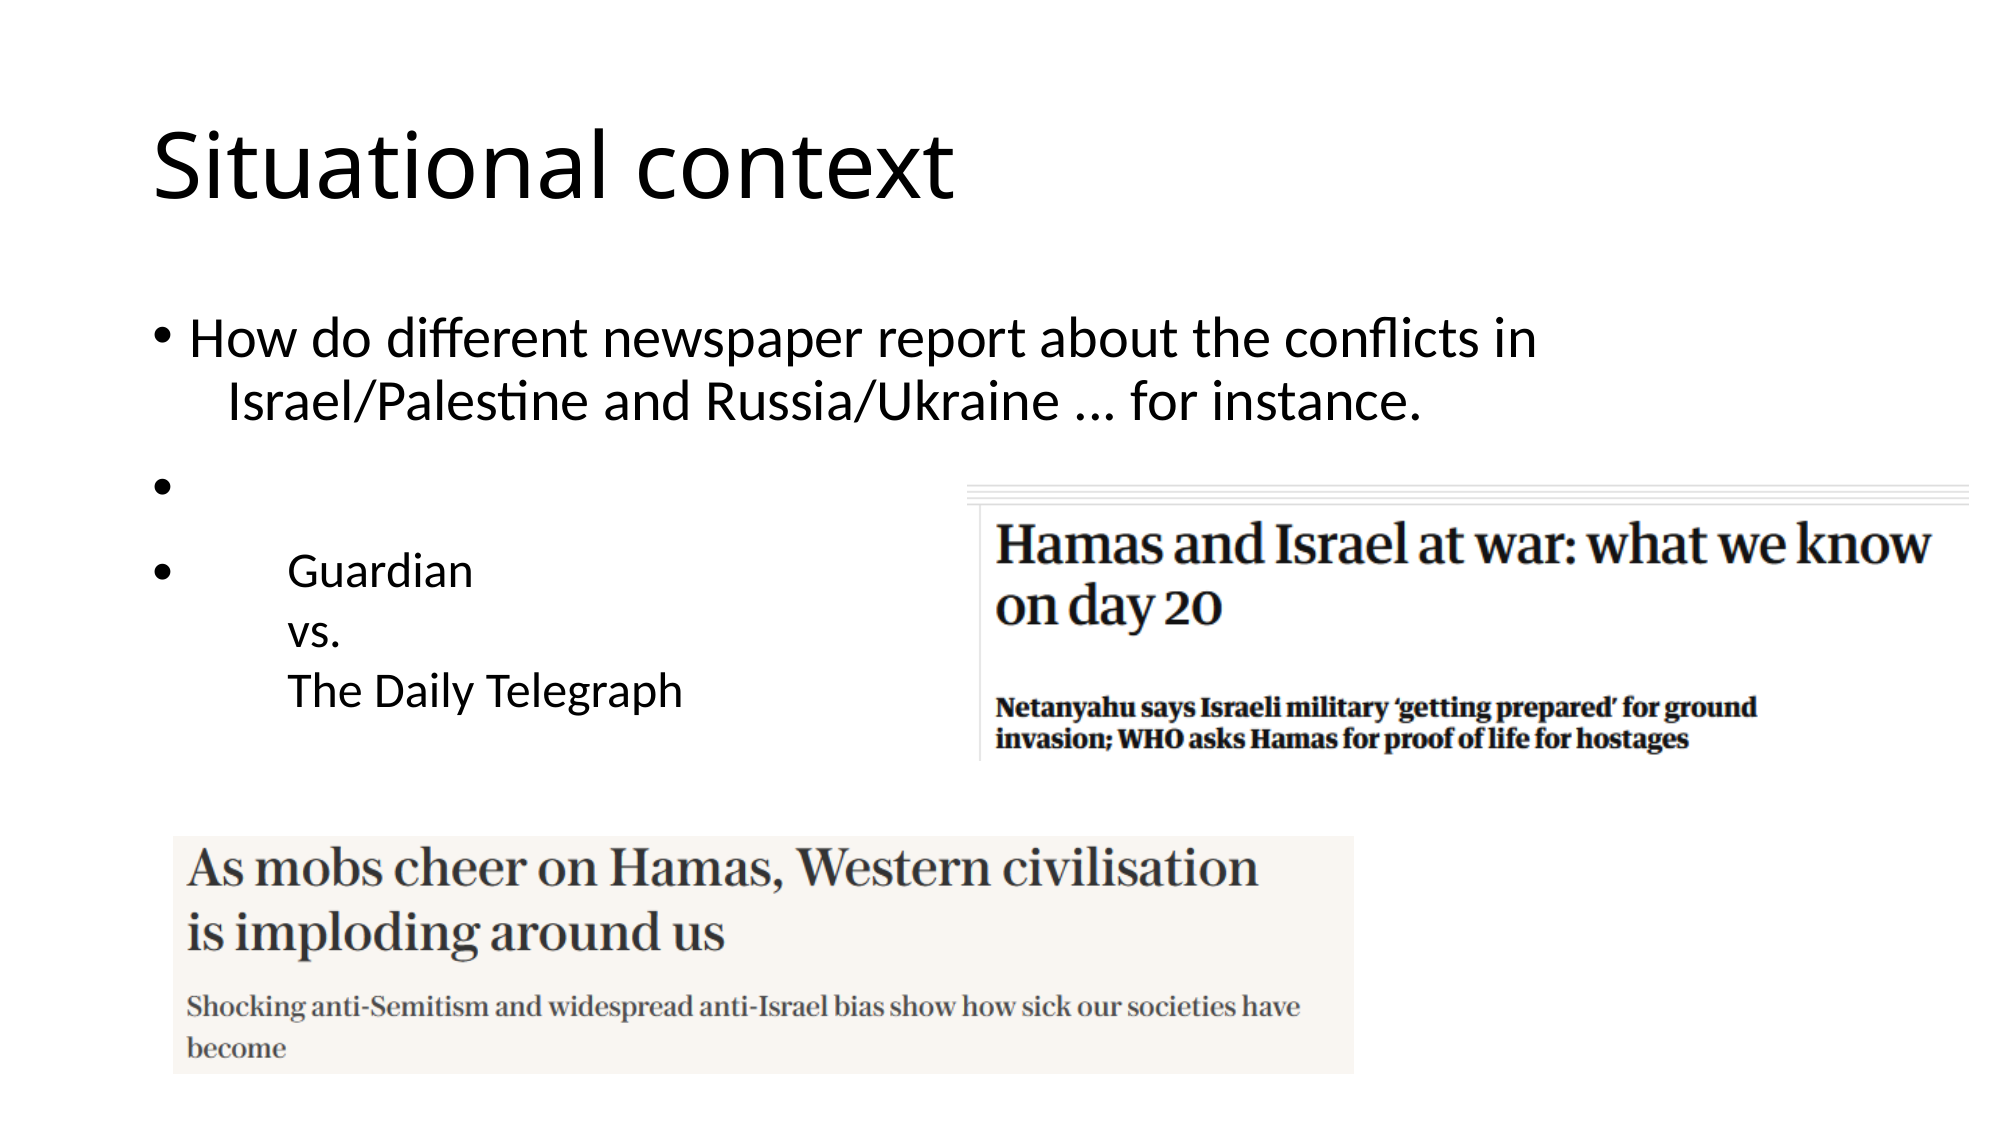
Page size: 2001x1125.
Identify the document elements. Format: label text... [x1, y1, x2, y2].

list How do different newspaper report about the conflicts in Israel/Palestine and Russia/Ukraine ... for instance. [137, 299, 1886, 472]
title Situational context [137, 59, 1863, 278]
picture [173, 836, 1354, 1074]
picture [967, 471, 1969, 761]
text_box Guardian vs. The Daily Telegraph [272, 529, 900, 727]
